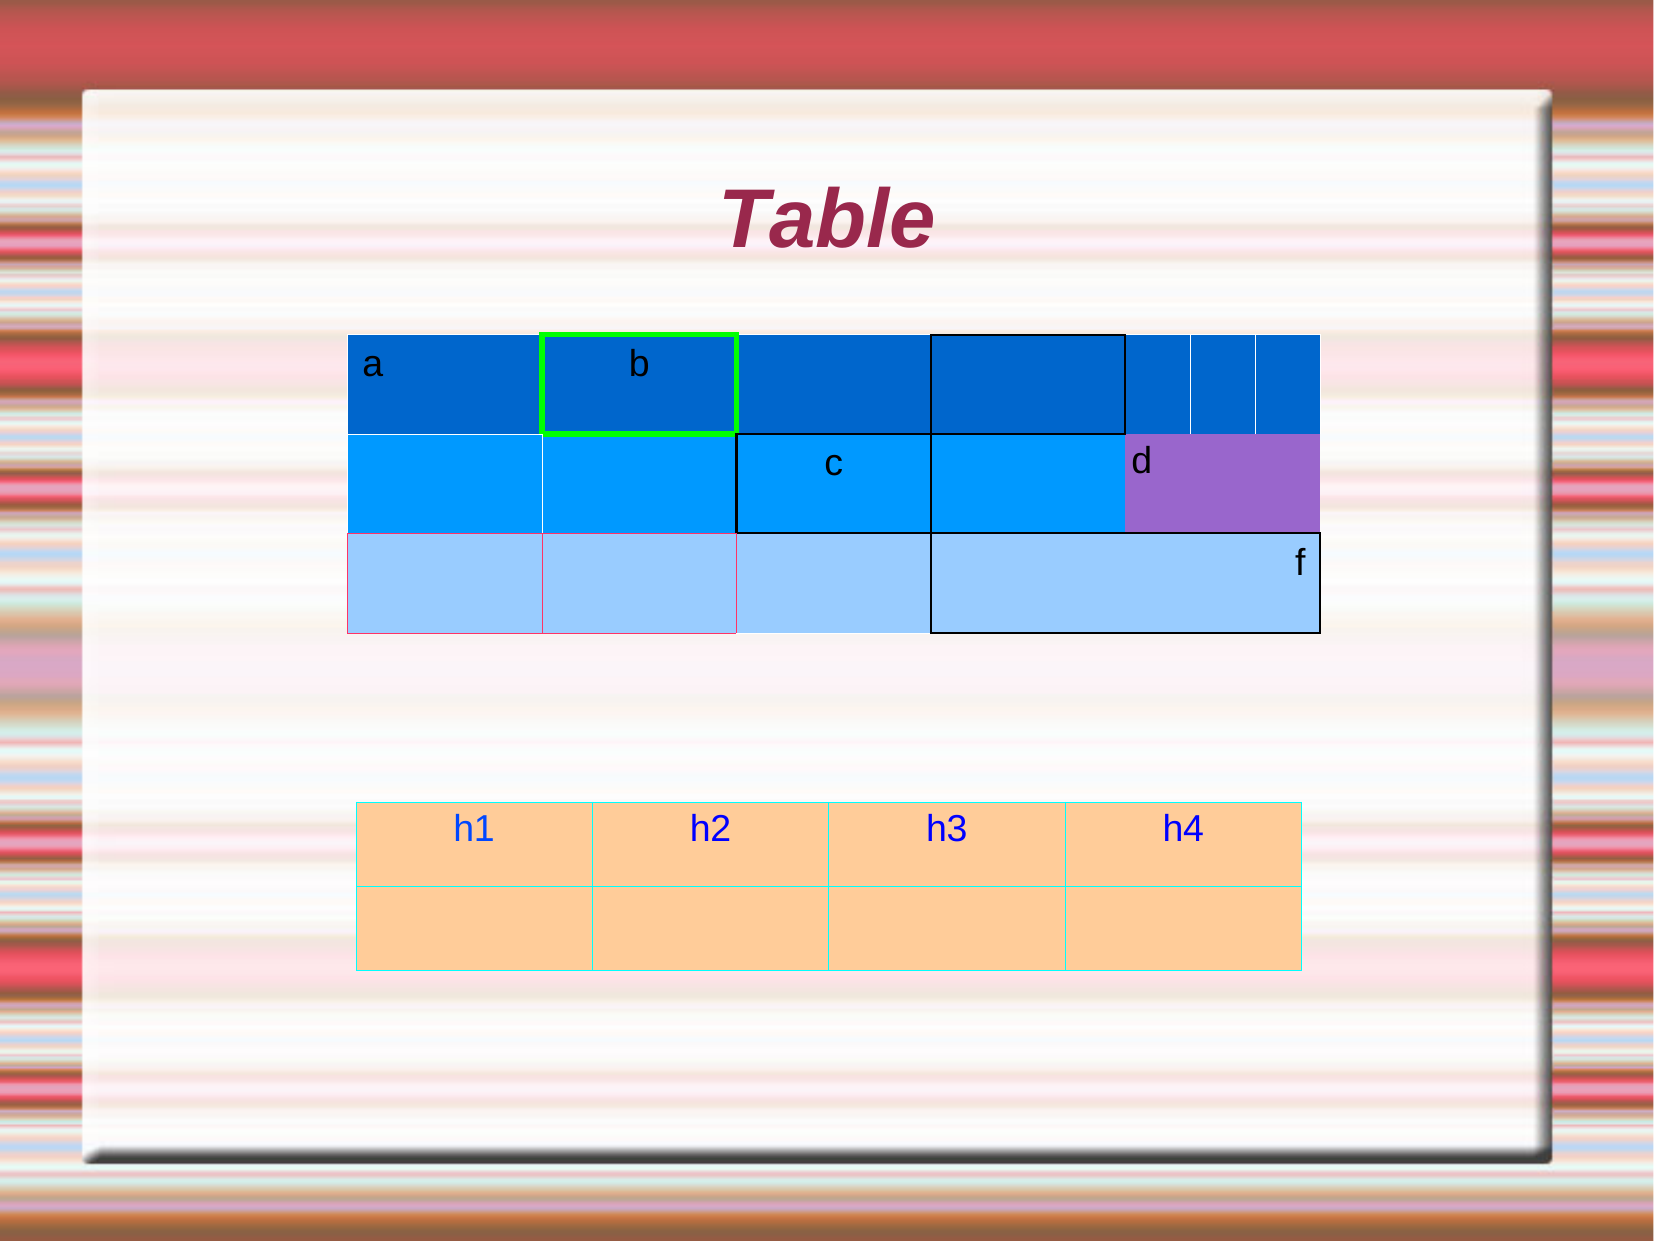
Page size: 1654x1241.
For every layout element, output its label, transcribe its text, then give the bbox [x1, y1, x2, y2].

table_cell [737, 534, 930, 633]
table_cell [932, 435, 1125, 532]
table_header [1191, 335, 1255, 434]
table_header h3 [829, 803, 1065, 886]
table_cell [543, 437, 735, 533]
table_cell [348, 435, 542, 533]
table_header h4 [1066, 803, 1301, 886]
table_header h2 [593, 803, 828, 886]
table_header h1 [357, 803, 592, 886]
table_cell [357, 887, 592, 970]
table_header [1256, 335, 1320, 434]
table_header [1126, 335, 1190, 434]
table_header [932, 336, 1124, 433]
table_cell d [1125, 434, 1320, 532]
table_header [739, 335, 930, 433]
table_cell [1066, 887, 1301, 970]
table_cell f [932, 534, 1319, 632]
table_cell [593, 887, 828, 970]
table_cell [543, 534, 736, 633]
title Table [121, 114, 1534, 322]
table_cell [348, 534, 542, 633]
table_cell [829, 887, 1065, 970]
table_header a [348, 335, 539, 434]
table_cell c [738, 435, 930, 532]
table_header b [545, 337, 734, 431]
picture [0, 0, 1654, 1241]
